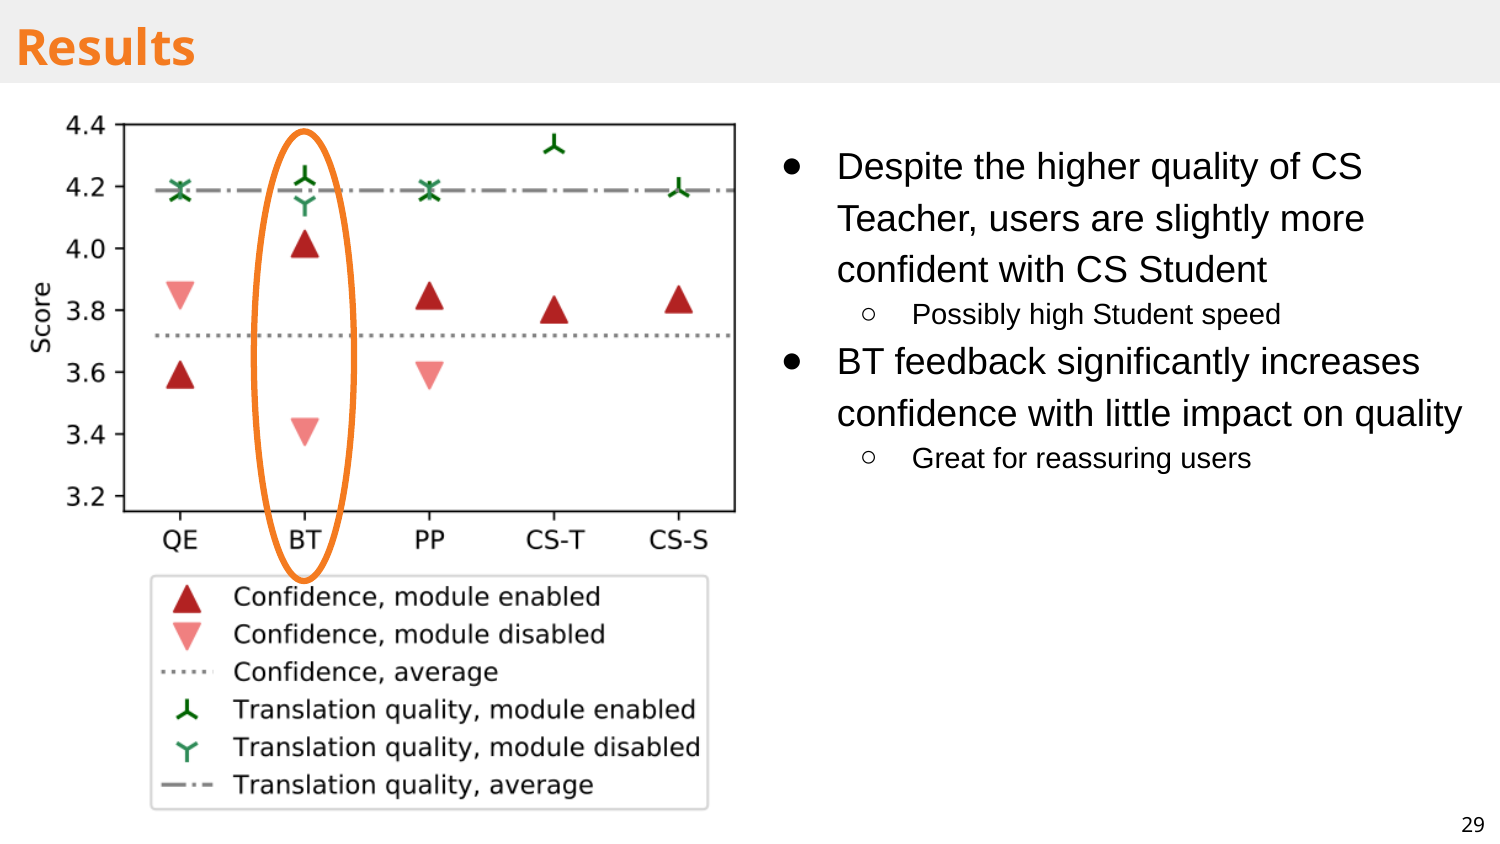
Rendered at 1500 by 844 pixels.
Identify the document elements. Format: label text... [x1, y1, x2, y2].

list Despite the higher quality of CS Teacher, users are slightly more confident with CS Student Possibly high Student speed BT feedback significantly increases confidence with little impact on quality Great for reassuring users [747, 120, 1490, 778]
slide_number <number> [1410, 807, 1500, 844]
title Results [0, 0, 1500, 83]
picture [24, 107, 747, 819]
